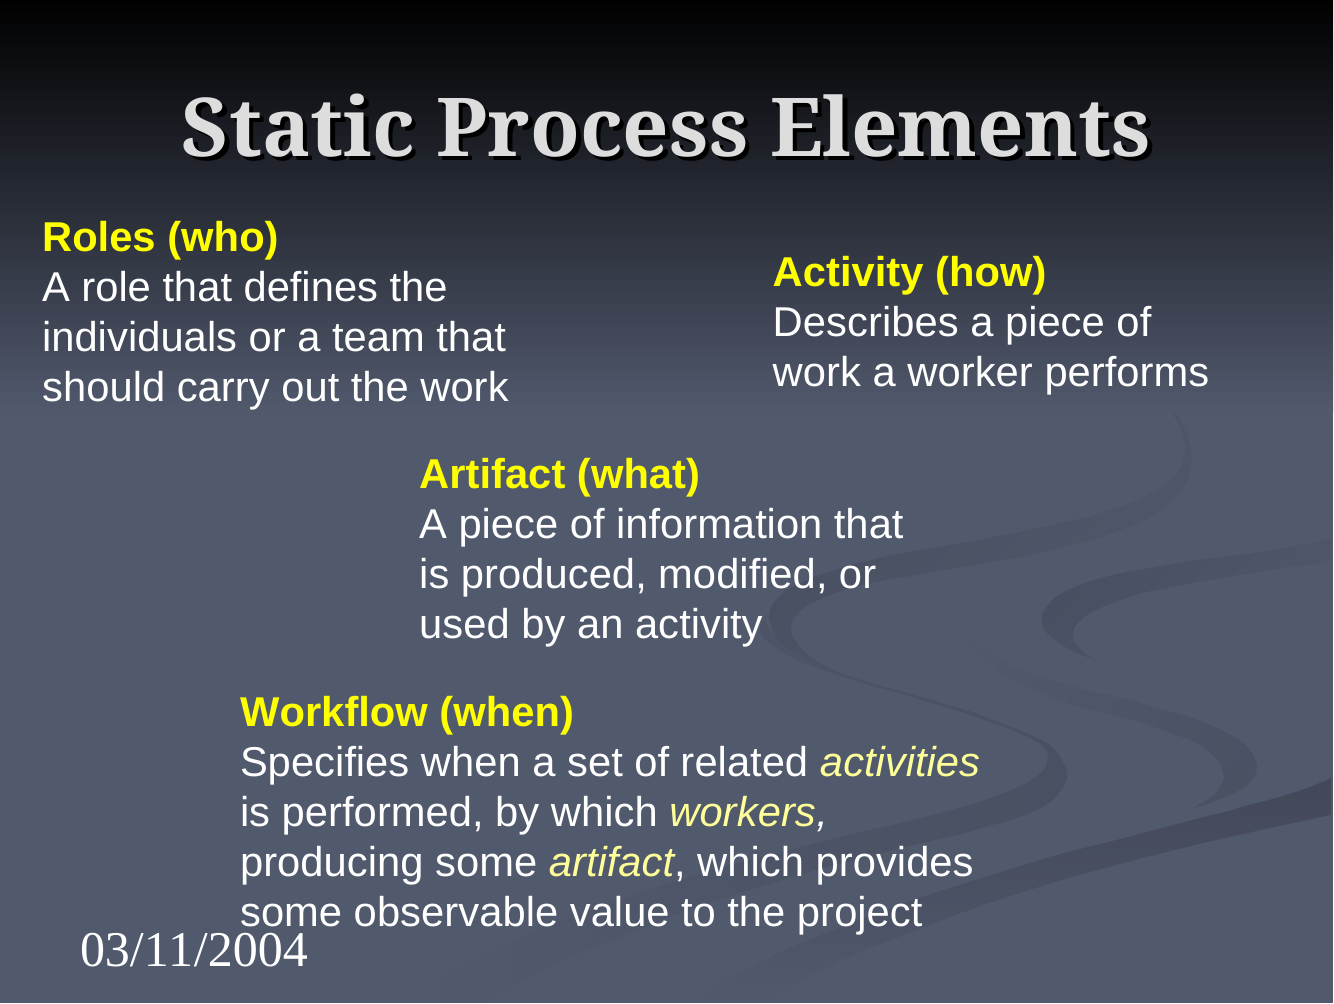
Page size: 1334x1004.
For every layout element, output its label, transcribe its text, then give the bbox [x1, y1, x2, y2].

text_box Artifact (what) A piece of information that is produced, modified, or used by an activity [404, 439, 953, 655]
title Static Process Elements [66, 40, 1267, 208]
text_box Workflow (when) Specifies when a set of related activities is performed, by which workers, producing some artifact, which provides some observable value to the project [224, 676, 1034, 943]
text_box Activity (how) Describes a piece of work a worker performs [757, 237, 1251, 403]
text_box Roles (who) A role that defines the individuals or a team that should carry out the work [27, 201, 535, 417]
